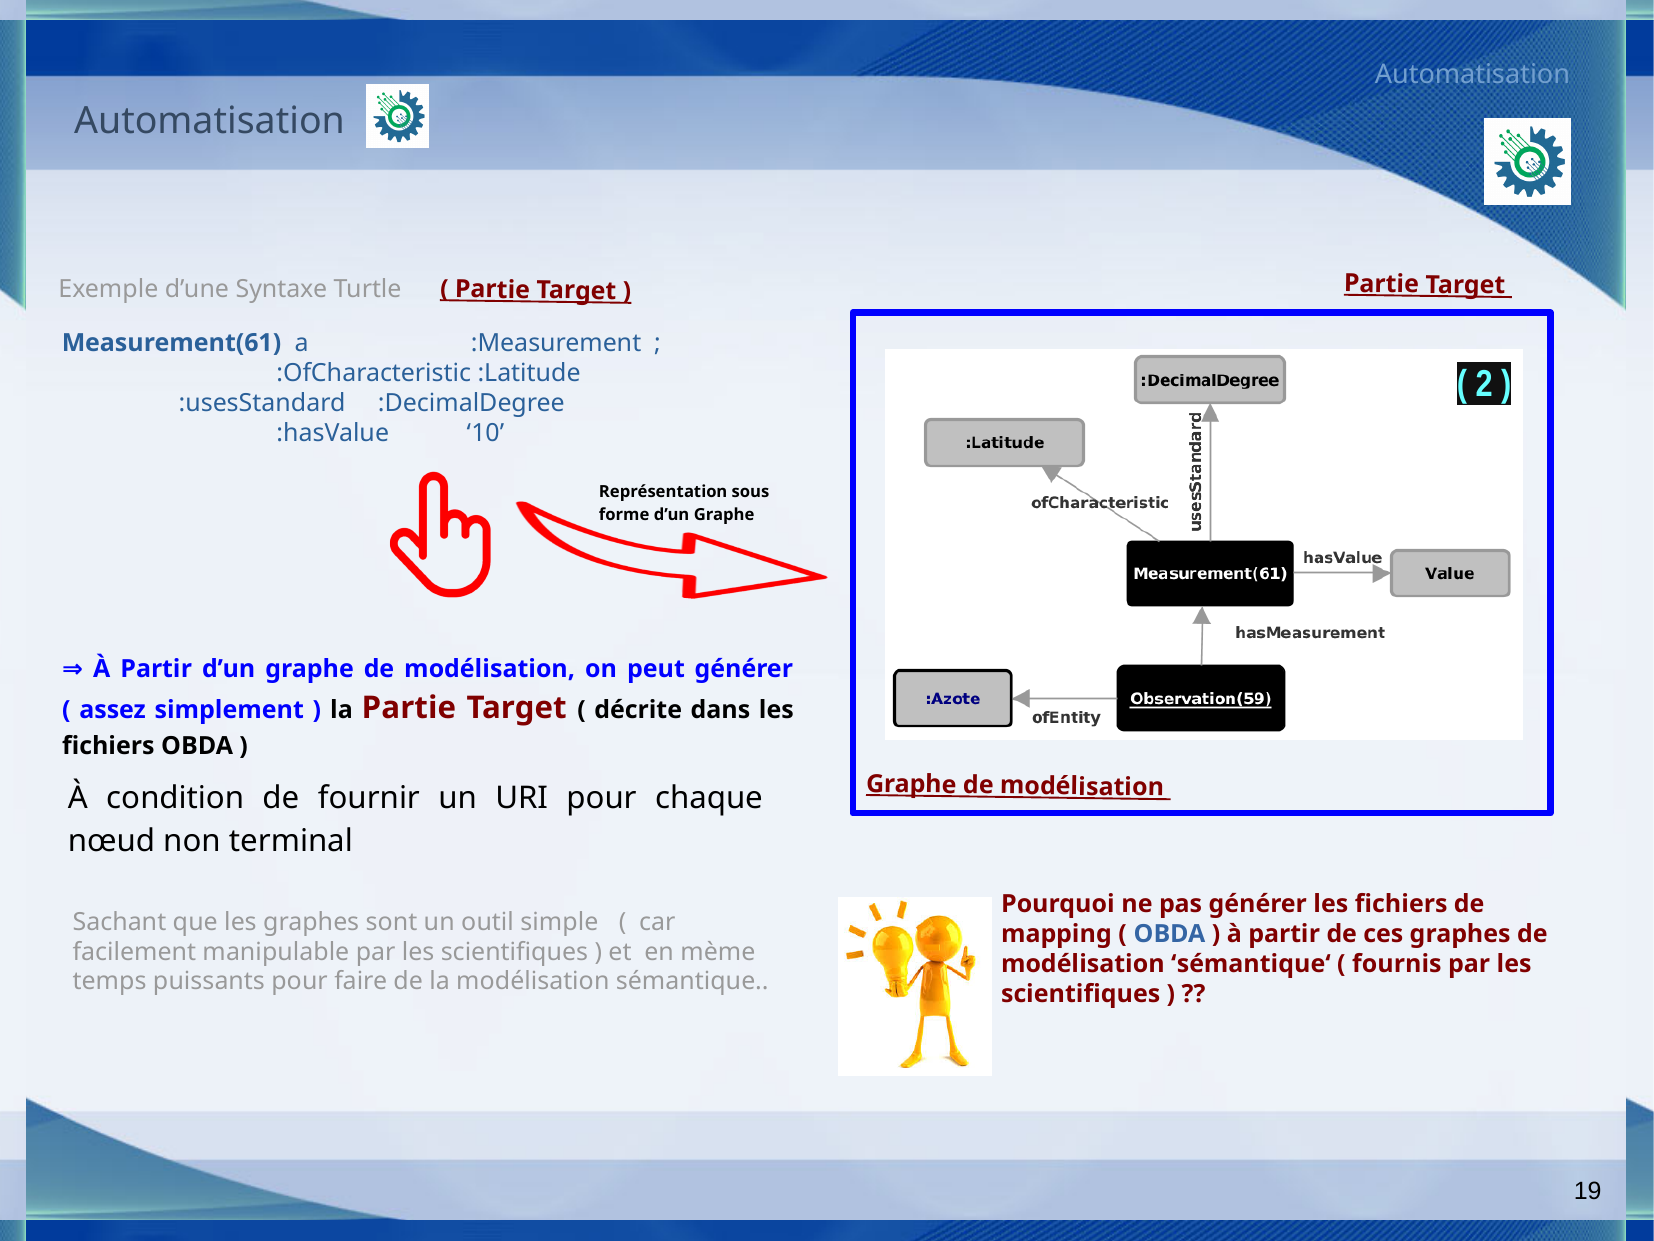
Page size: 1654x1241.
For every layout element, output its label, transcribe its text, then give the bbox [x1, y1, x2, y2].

text_box Partie Target [1329, 257, 1547, 305]
text_box ⇒ À Partir d’un graphe de modélisation, on peut générer ( assez simplement ) la Partie Target ( décrite dans les fichiers OBDA ) [47, 643, 810, 761]
text_box Measurement(61) a :Measurement ; :OfCharacteristic :Latitude :usesStandard :DecimalDegree :hasValue ‘10’ [47, 318, 793, 473]
text_box Représentation sous forme d’un Graphe [584, 472, 815, 527]
text_box ( Partie Target ) [425, 262, 686, 311]
text_box 19 [1559, 1169, 1625, 1213]
text_box À condition de fournir un URI pour chaque nœud non terminal [53, 767, 779, 856]
title Automatisation [41, 89, 378, 148]
text_box Graphe de modélisation [851, 757, 1230, 817]
text_box Sachant que les graphes sont un outil simple ( car facilement manipulable par les scientifiques ) et en mème temps puissants pour faire de la modélisation sémantique.. [57, 897, 804, 1016]
text_box Exemple d’une Syntaxe Turtle [43, 262, 425, 308]
text_box ( 2 ) [1456, 361, 1522, 426]
picture [0, 0, 1654, 1241]
text_box Automatisation [1360, 47, 1607, 95]
text_box Pourquoi ne pas générer les fichiers de mapping ( OBDA ) à partir de ces graphes de modélisation ‘sémantique‘ ( fournis par les scientifiques ) ?? [986, 879, 1578, 1020]
